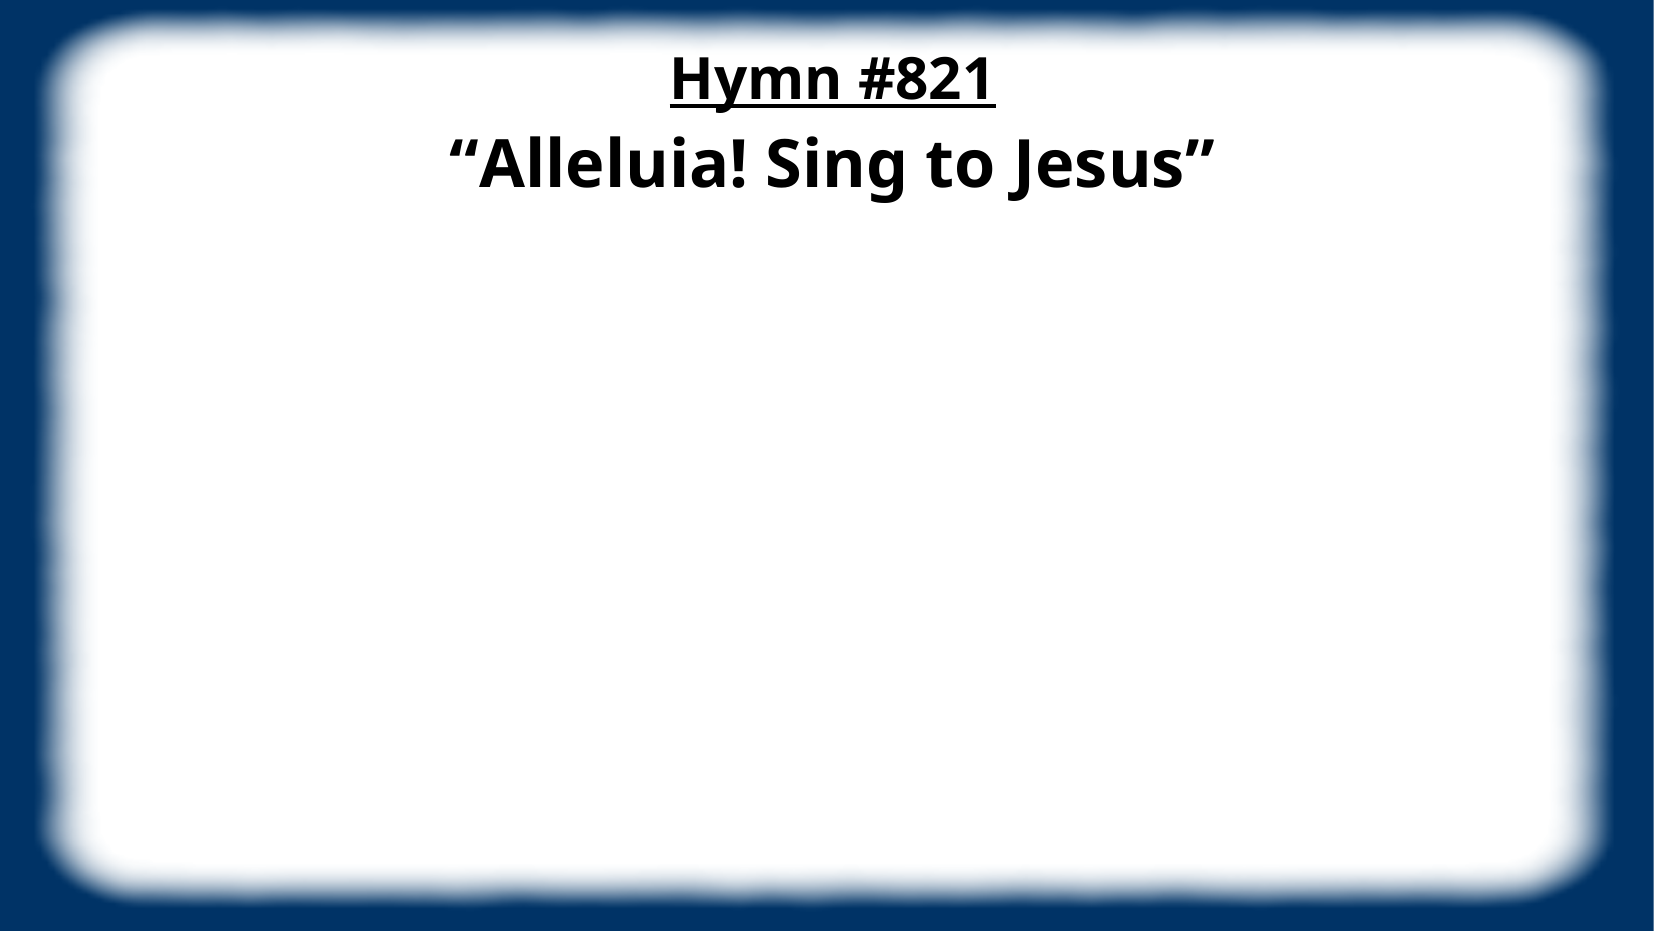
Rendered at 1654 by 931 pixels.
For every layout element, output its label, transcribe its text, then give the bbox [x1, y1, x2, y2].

picture [0, 0, 1654, 931]
text_box Hymn #821 “Alleluia! Sing to Jesus” [90, 30, 1576, 211]
